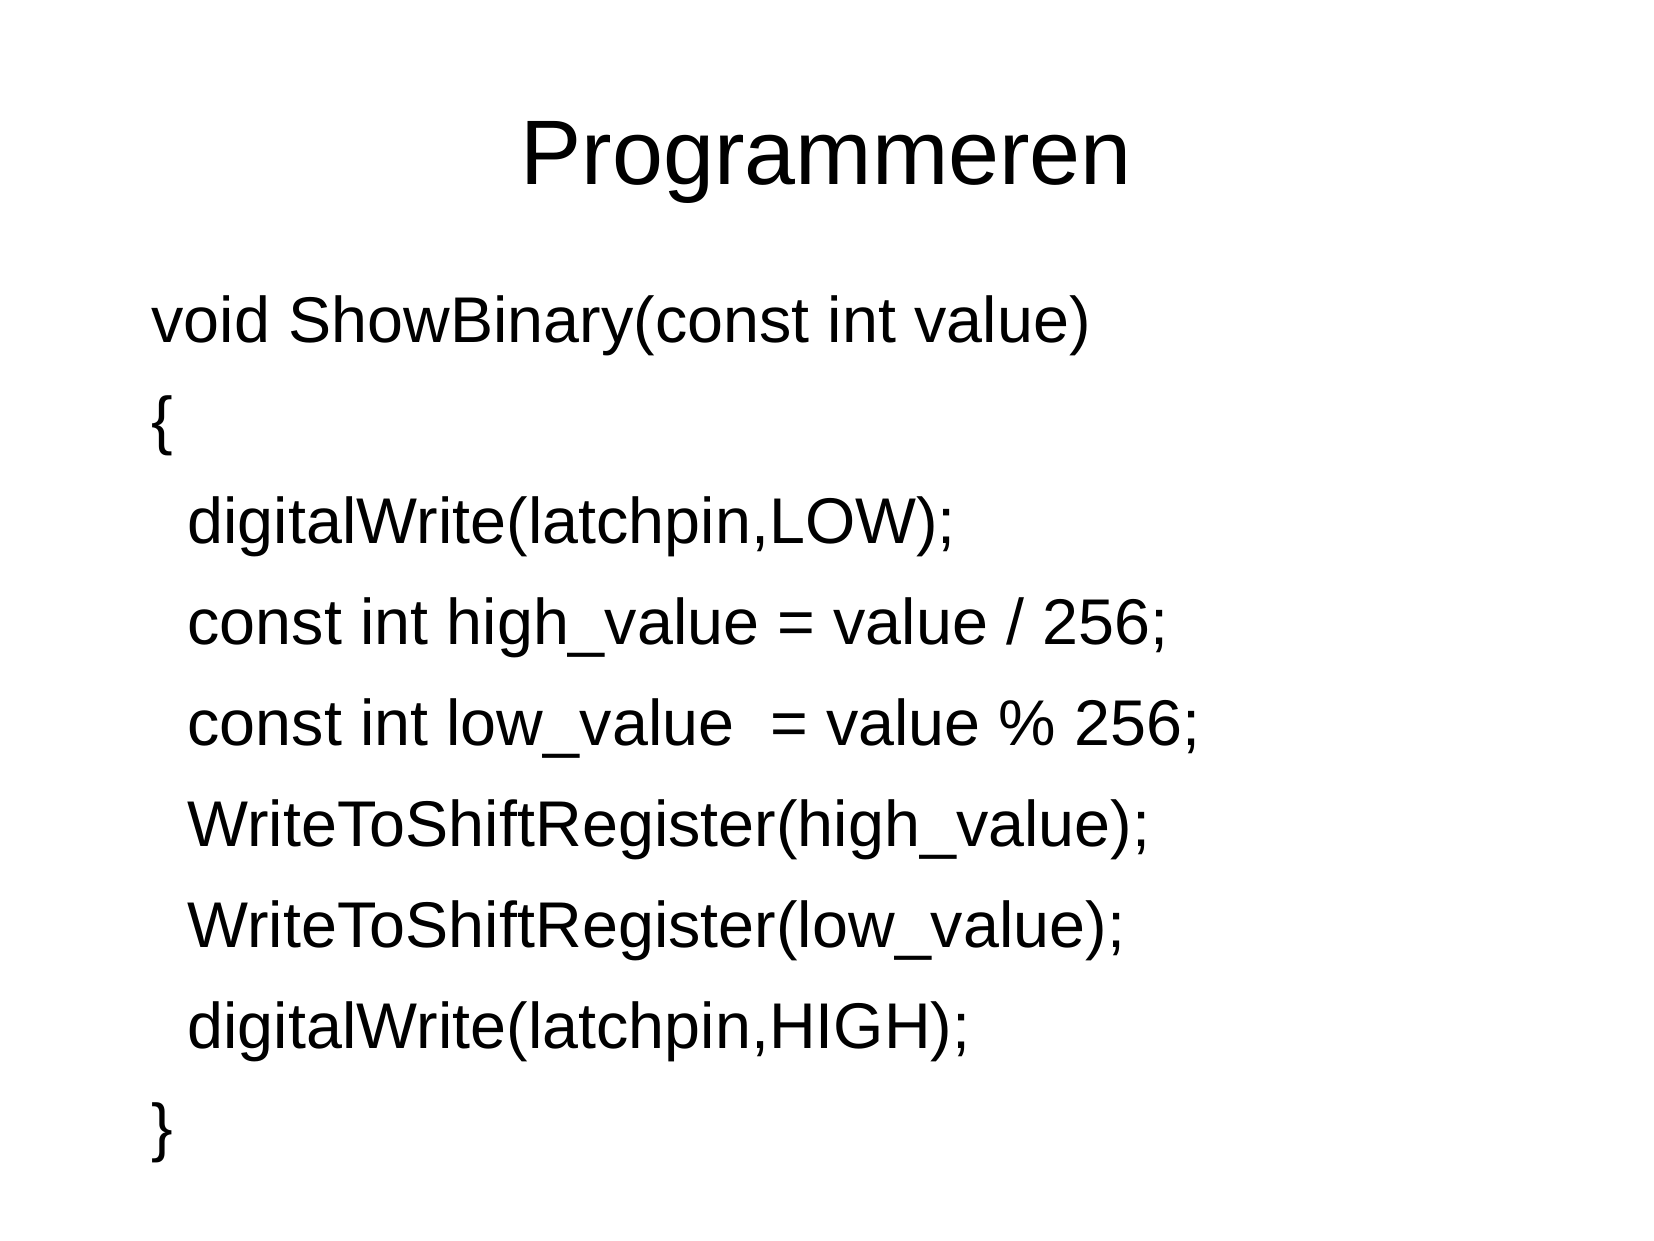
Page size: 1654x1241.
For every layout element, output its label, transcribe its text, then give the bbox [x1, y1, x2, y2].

list void ShowBinary(const int value) { digitalWrite(latchpin,LOW); const int high_value = value / 256; const int low_value = value % 256; WriteToShiftRegister(high_value); WriteToShiftRegister(low_value); digitalWrite(latchpin,HIGH); } [82, 283, 1571, 1170]
title Programmeren [82, 49, 1571, 257]
